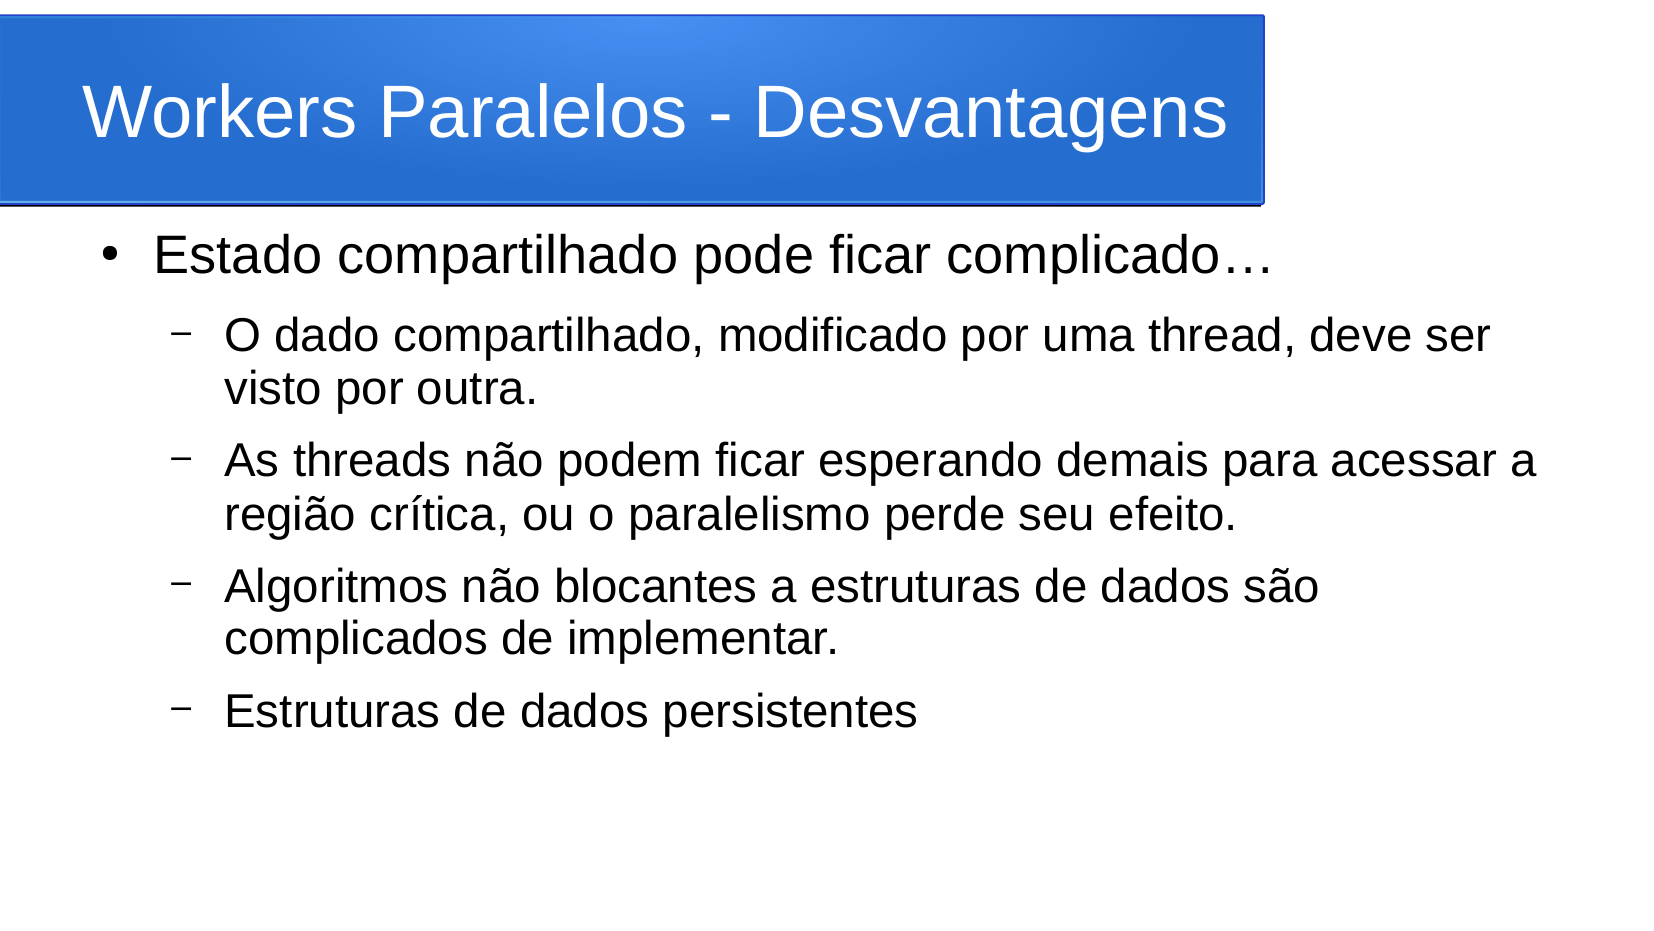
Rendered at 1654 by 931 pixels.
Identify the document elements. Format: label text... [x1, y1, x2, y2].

title Workers Paralelos - Desvantagens [82, 35, 1235, 189]
list Estado compartilhado pode ficar complicado… O dado compartilhado, modificado por uma thread, deve ser visto por outra. As threads não podem ficar esperando demais para acessar a região crítica, ou o paralelismo perde seu efeito. Algoritmos não blocantes a estruturas de dados são complicados de implementar. Estruturas de dados persistentes [82, 224, 1571, 764]
